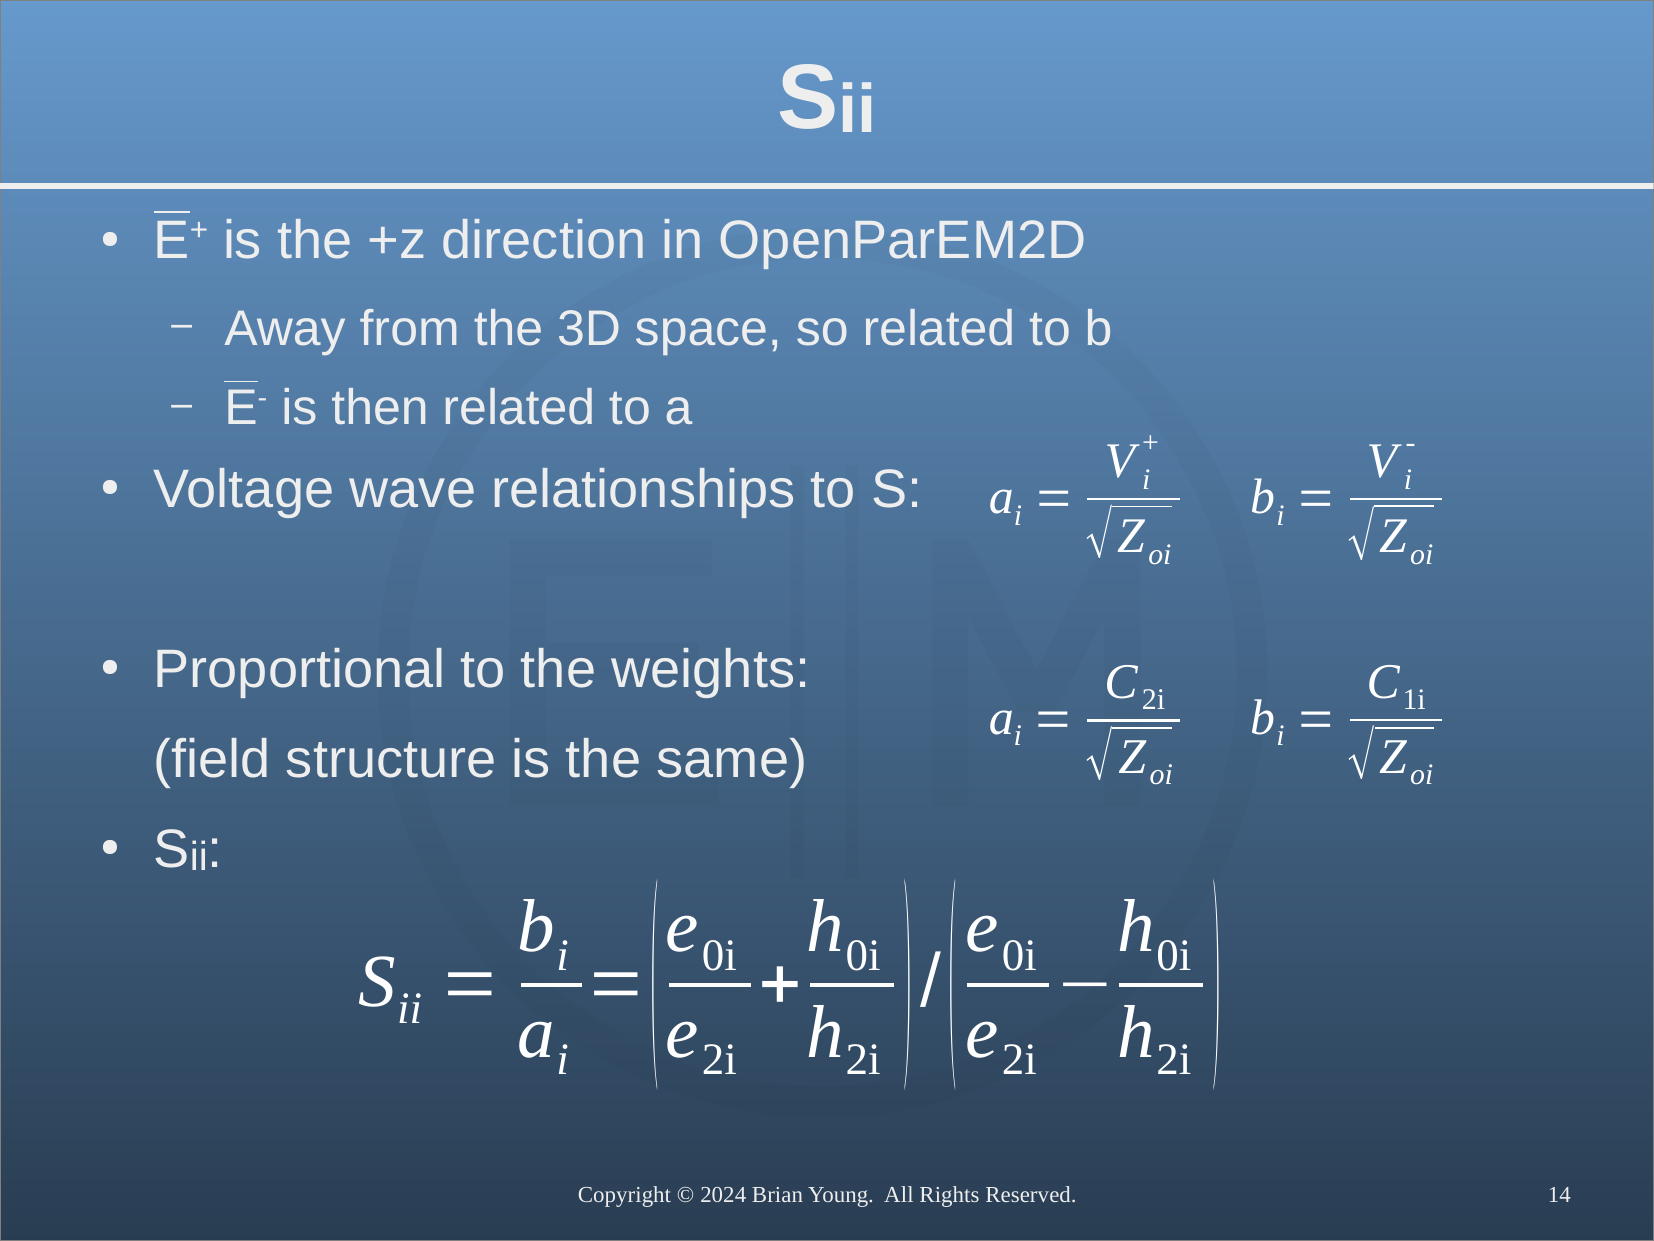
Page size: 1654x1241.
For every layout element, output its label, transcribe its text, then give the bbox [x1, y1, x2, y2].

chart [981, 425, 1189, 571]
list E+ is the +z direction in OpenParEM2D Away from the 3D space, so related to b E- is then related to a Voltage wave relationships to S: Proportional to the weights: (field structure is the same) Sii: [82, 210, 1571, 1156]
chart [980, 653, 1189, 792]
chart [1243, 425, 1451, 571]
chart [1243, 653, 1451, 792]
title Sii [82, 31, 1571, 163]
chart [348, 875, 1231, 1096]
